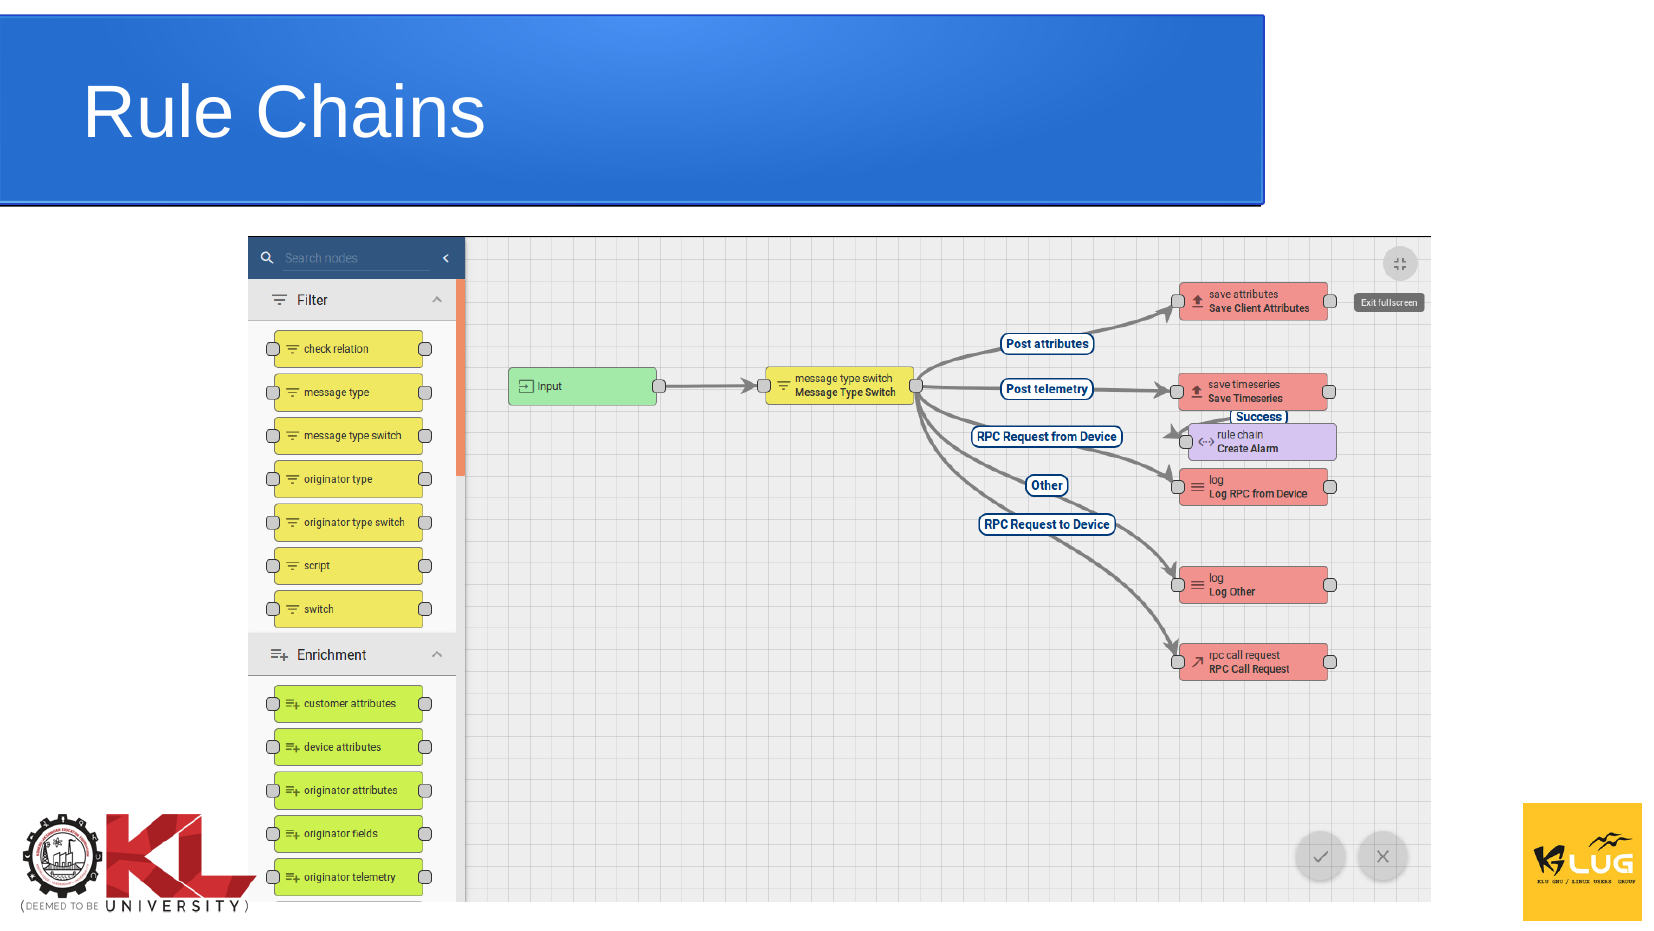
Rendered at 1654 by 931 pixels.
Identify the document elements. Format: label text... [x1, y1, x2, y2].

title Rule Chains [82, 35, 1235, 189]
picture [10, 236, 1431, 922]
picture [1523, 803, 1642, 921]
